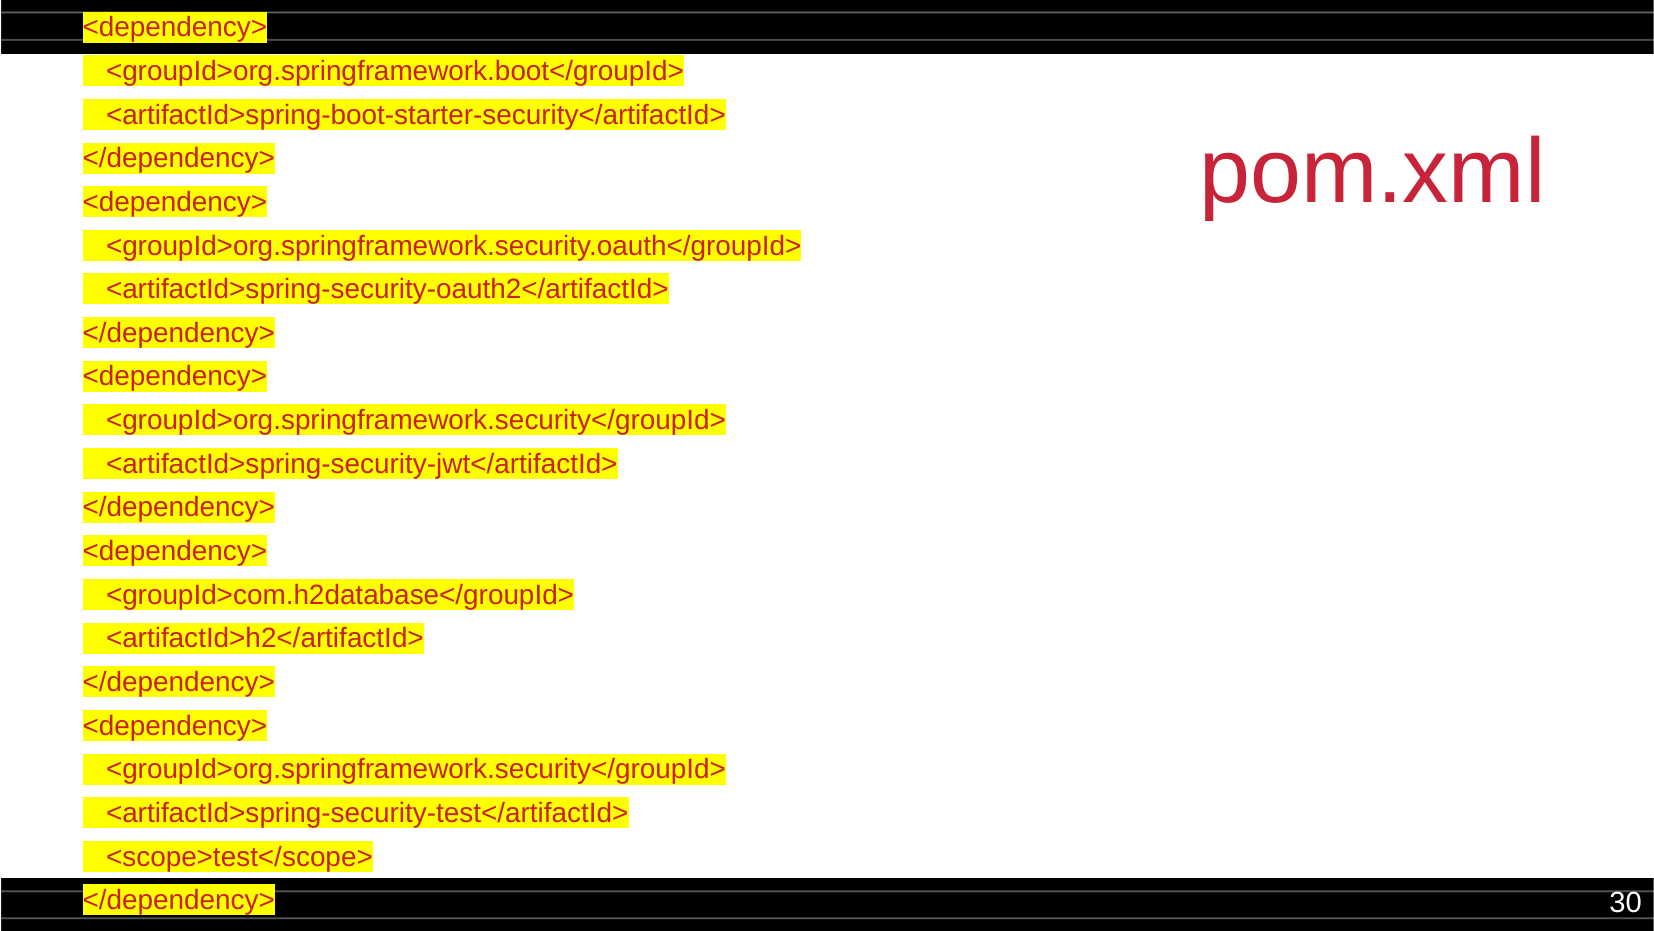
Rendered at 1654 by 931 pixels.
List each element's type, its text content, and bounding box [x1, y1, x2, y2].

list <dependency> <groupId>org.springframework.boot</groupId> <artifactId>spring-boot-starter-security</artifactId> </dependency> <dependency> <groupId>org.springframework.security.oauth</groupId> <artifactId>spring-security-oauth2</artifactId> </dependency> <dependency> <groupId>org.springframework.security</groupId> <artifactId>spring-security-jwt</artifactId> </dependency> <dependency> <groupId>com.h2database</groupId> <artifactId>h2</artifactId> </dependency> <dependency> <groupId>org.springframework.security</groupId> <artifactId>spring-security-test</artifactId> <scope>test</scope> </dependency> [82, 11, 1571, 917]
picture [1, 0, 1654, 54]
picture [1, 878, 1654, 931]
